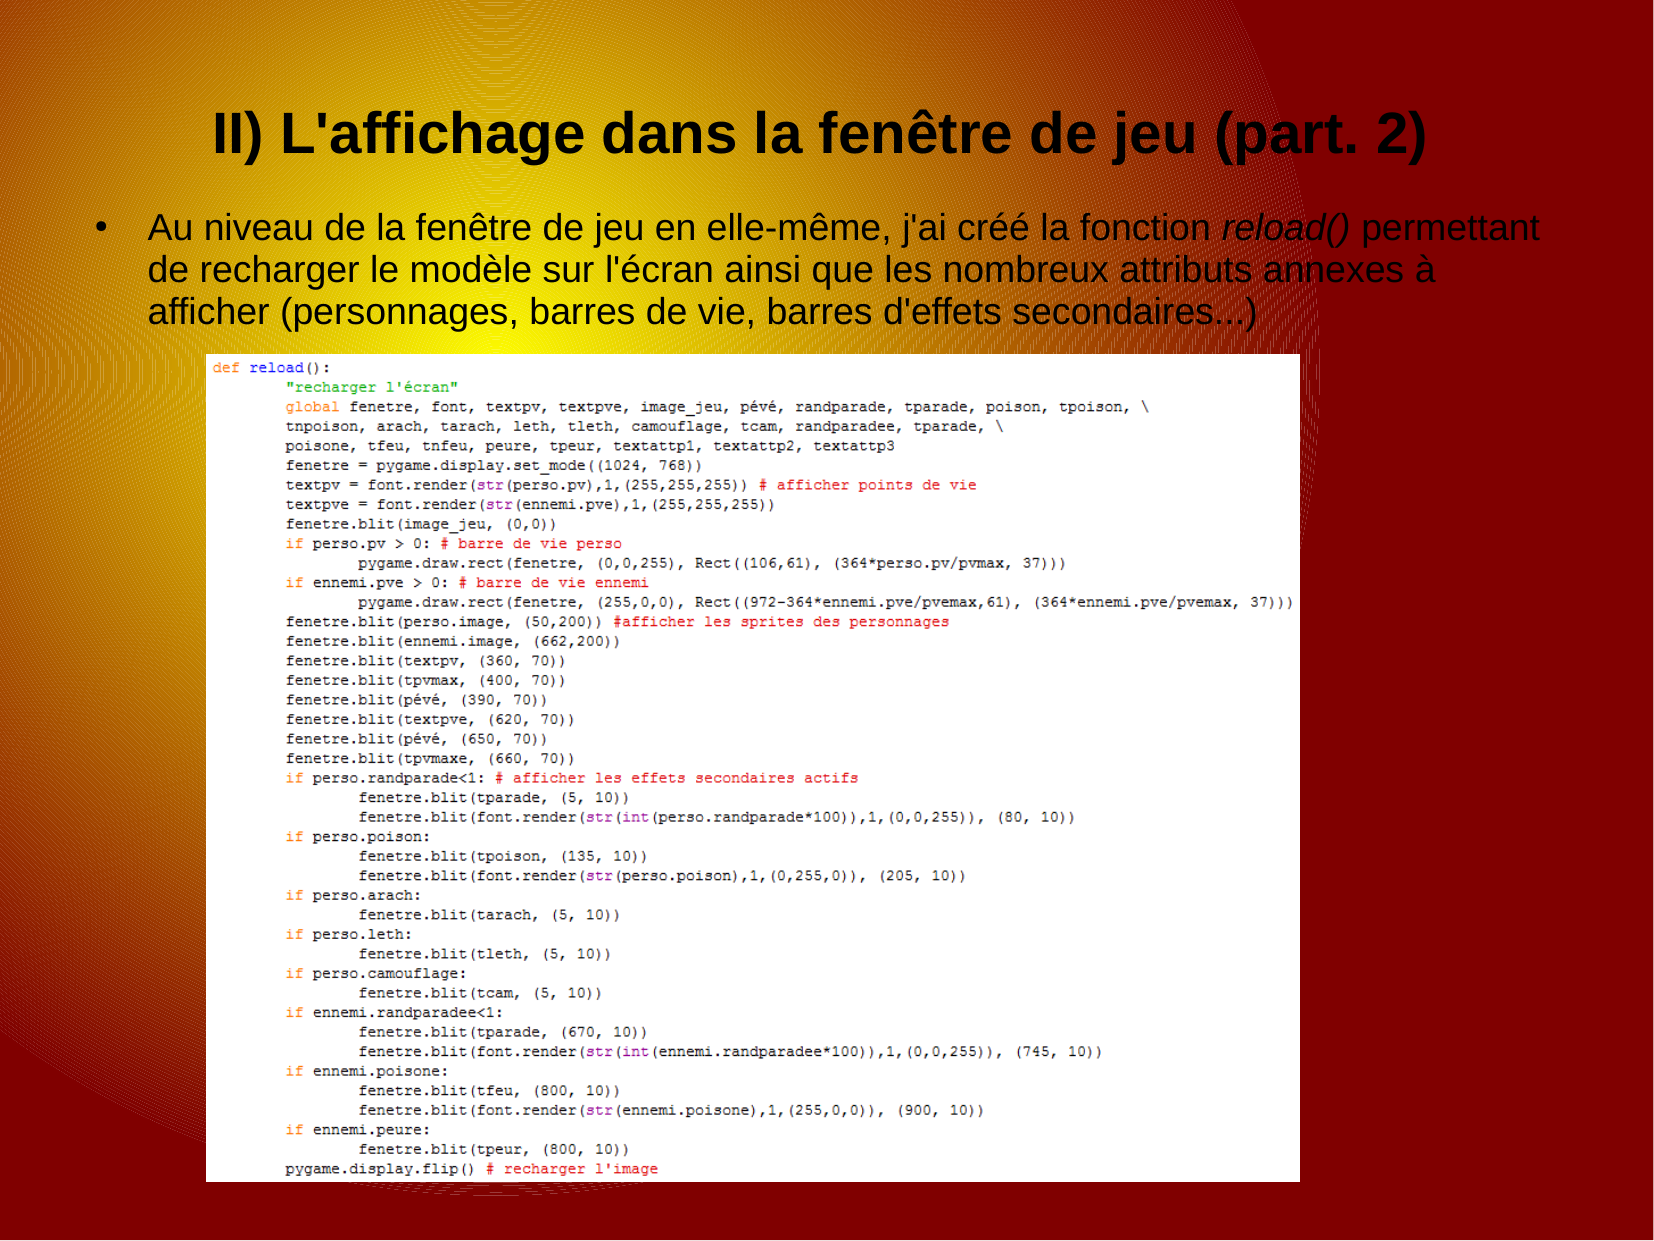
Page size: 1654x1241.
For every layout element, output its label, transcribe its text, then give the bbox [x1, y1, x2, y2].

picture [206, 354, 1300, 1182]
title II) L'affichage dans la fenêtre de jeu (part. 2) [76, 29, 1565, 206]
list Au niveau de la fenêtre de jeu en elle-même, j'ai créé la fonction reload() permettant de recharger le modèle sur l'écran ainsi que les nombreux attributs annexes à afficher (personnages, barres de vie, barres d'effets secondaires...) [76, 206, 1565, 1026]
